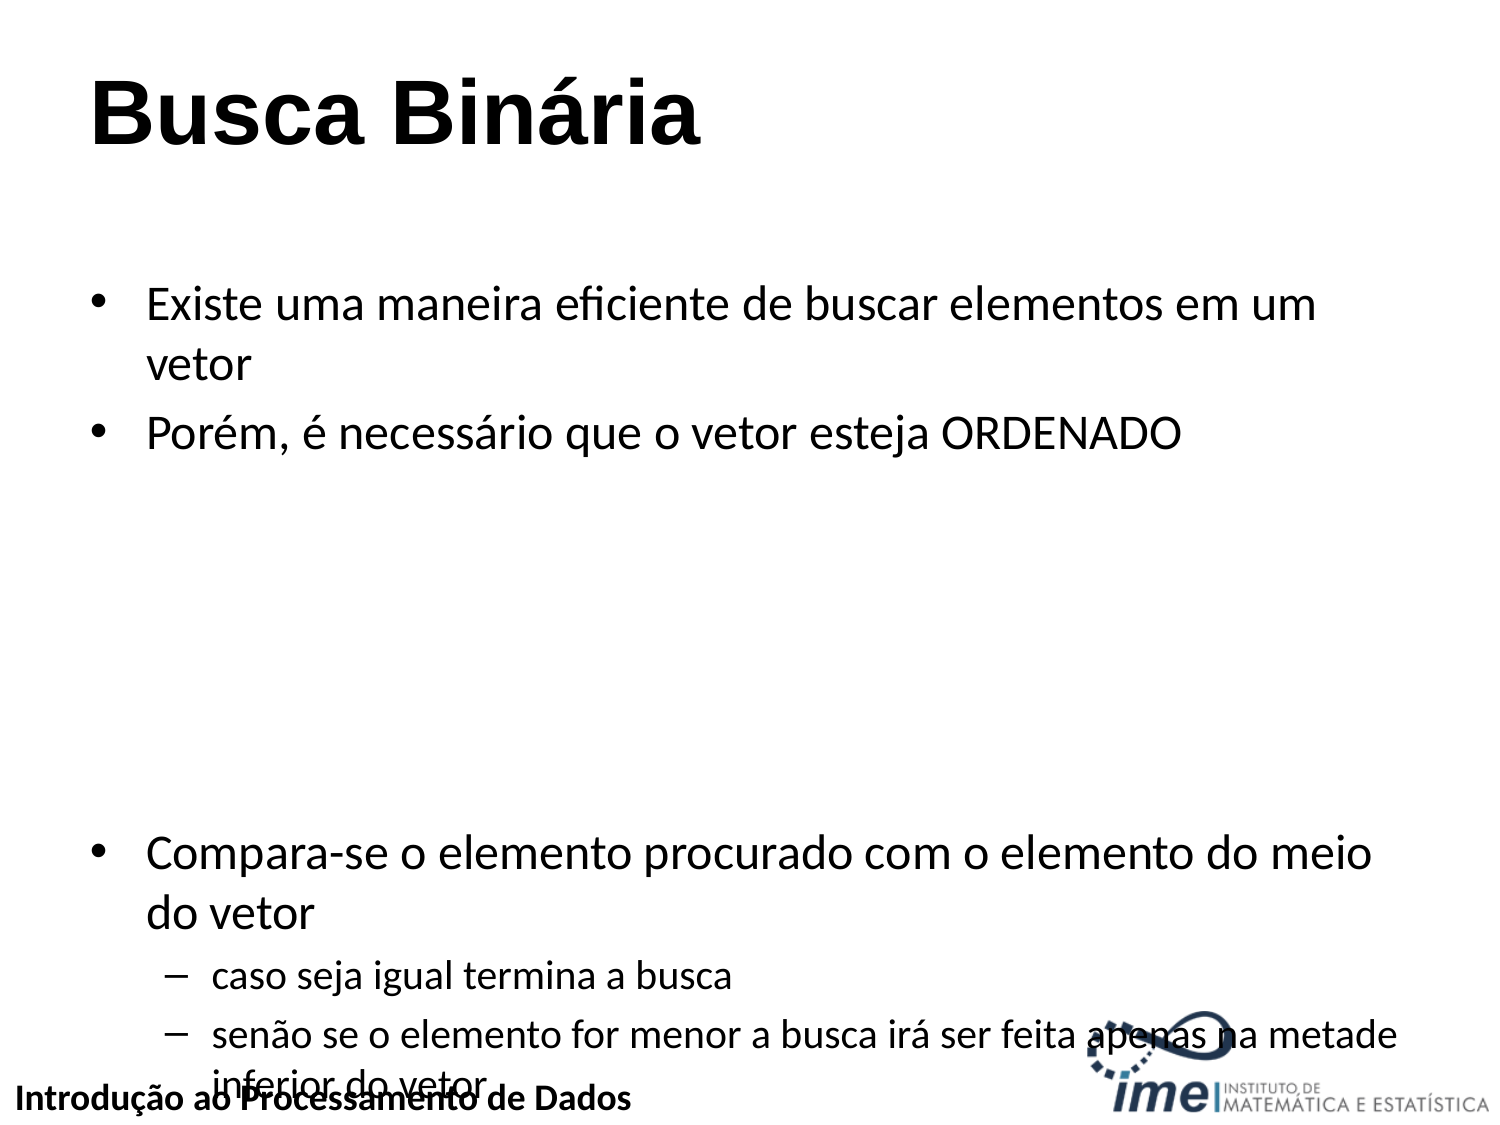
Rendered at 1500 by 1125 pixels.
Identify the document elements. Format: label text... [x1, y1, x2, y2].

list Existe uma maneira eficiente de buscar elementos em um vetor Porém, é necessário que o vetor esteja ORDENADO Compara-se o elemento procurado com o elemento do meio do vetor caso seja igual termina a busca senão se o elemento for menor a busca irá ser feita apenas na metade inferior do vetor Senão a busca é feita na metade superior do vetor [75, 262, 1425, 1005]
title Busca Binária [75, 45, 1425, 233]
picture [1086, 1011, 1495, 1115]
